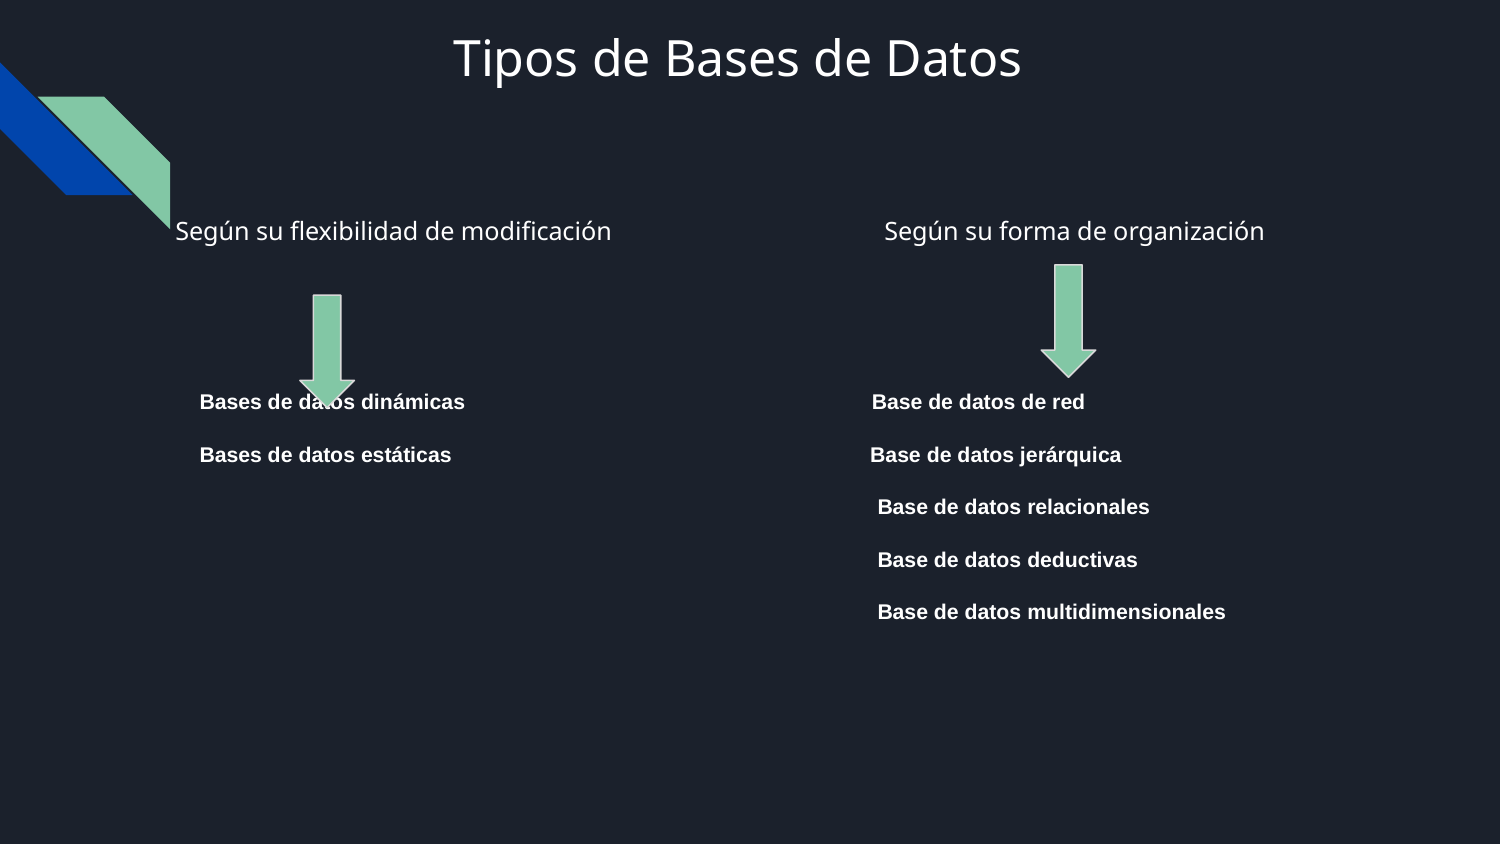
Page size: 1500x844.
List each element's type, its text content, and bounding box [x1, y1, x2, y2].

list Según su flexibilidad de modificación Según su forma de organización Bases de datos dinámicas Base de datos de red Bases de datos estáticas Base de datos jerárquica Base de datos relacionales Base de datos deductivas Base de datos multidimensionales [160, 195, 1316, 674]
text_box [299, 295, 355, 408]
title Tipos de Bases de Datos [160, 11, 1316, 162]
text_box [1041, 264, 1096, 378]
